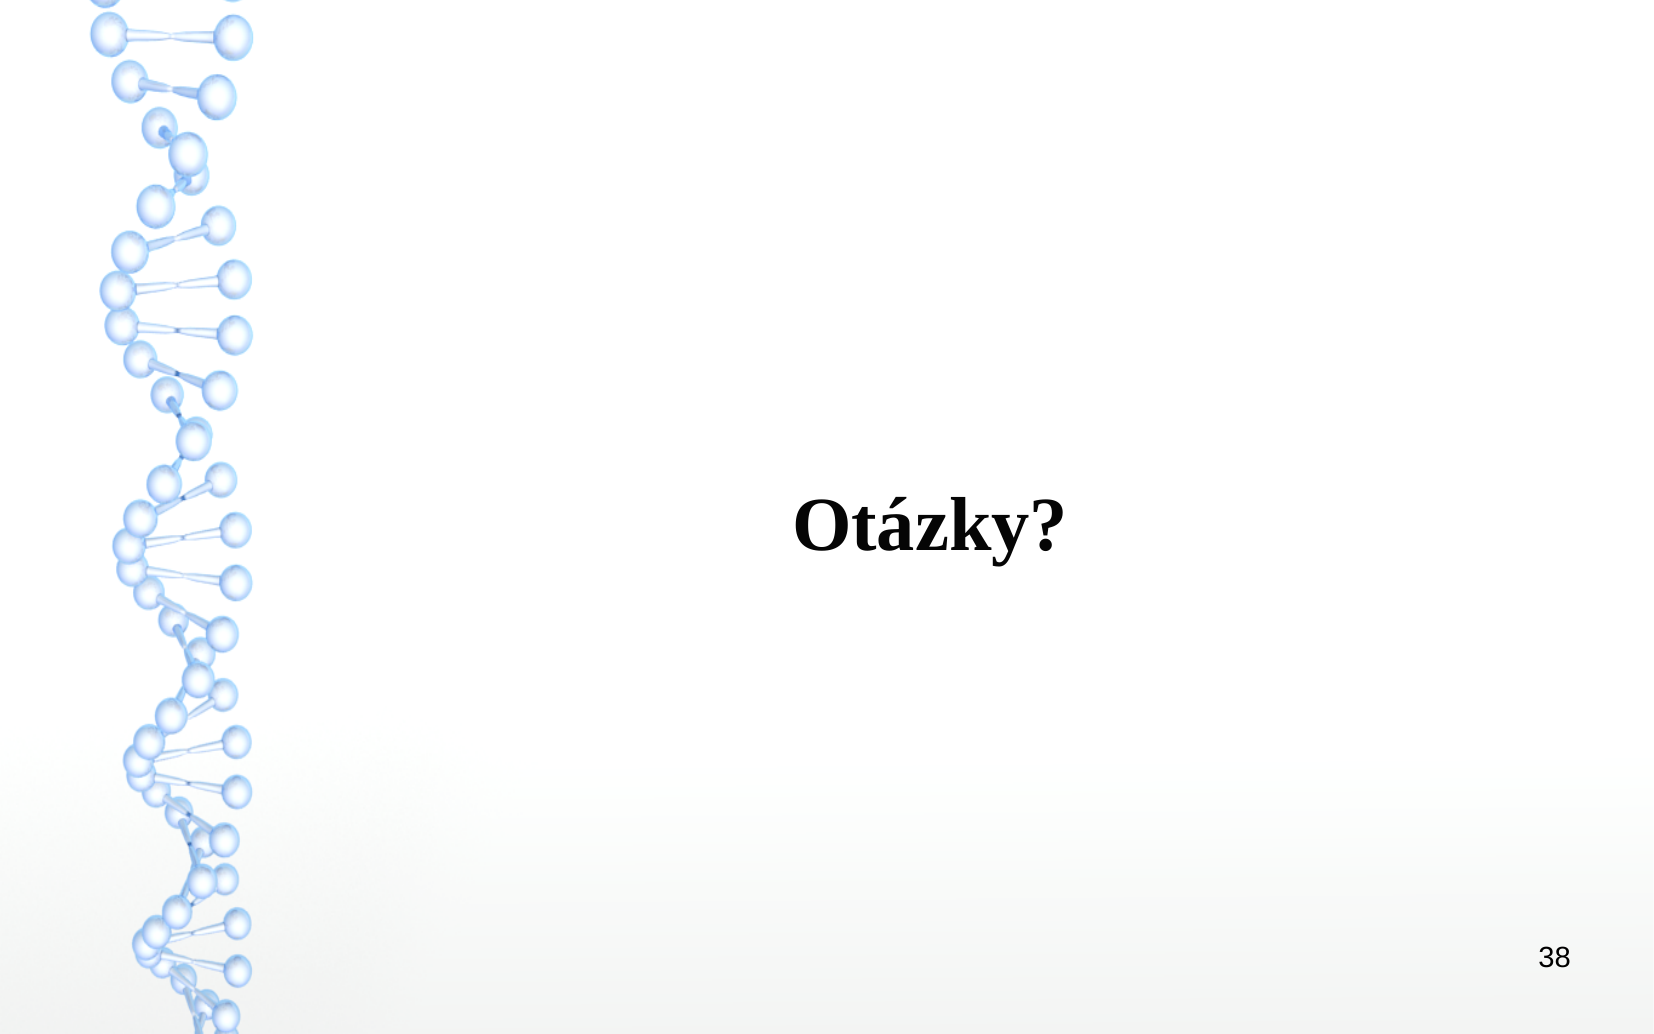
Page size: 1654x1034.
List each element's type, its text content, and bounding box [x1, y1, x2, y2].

title Otázky? [265, 439, 1595, 611]
picture [0, 0, 1654, 1034]
